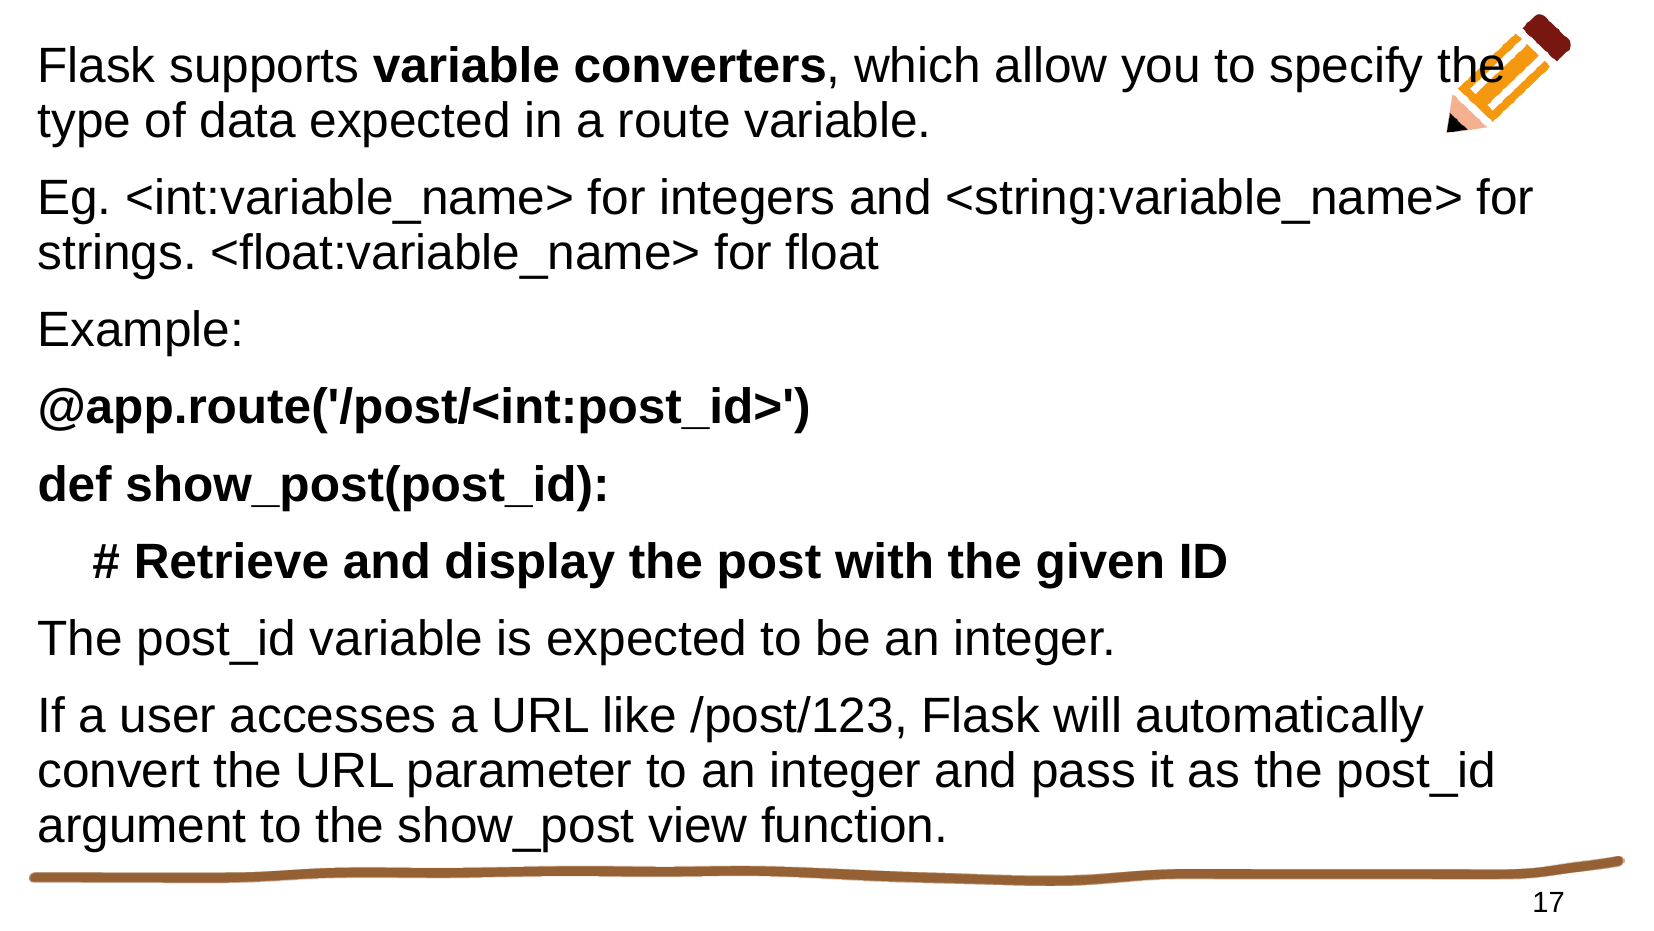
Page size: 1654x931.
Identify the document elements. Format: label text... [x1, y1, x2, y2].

list Flask supports variable converters, which allow you to specify the type of data expected in a route variable. Eg. <int:variable_name> for integers and <string:variable_name> for strings. <float:variable_name> for float Example: @app.route('/post/<int:post_id>') def show_post(post_id): # Retrieve and display the post with the given ID The post_id variable is expected to be an integer. If a user accesses a URL like /post/123, Flask will automatically convert the URL parameter to an integer and pass it as the post_id argument to the show_post view function. [37, 37, 1538, 857]
picture [1446, 14, 1571, 133]
picture [29, 856, 1625, 886]
